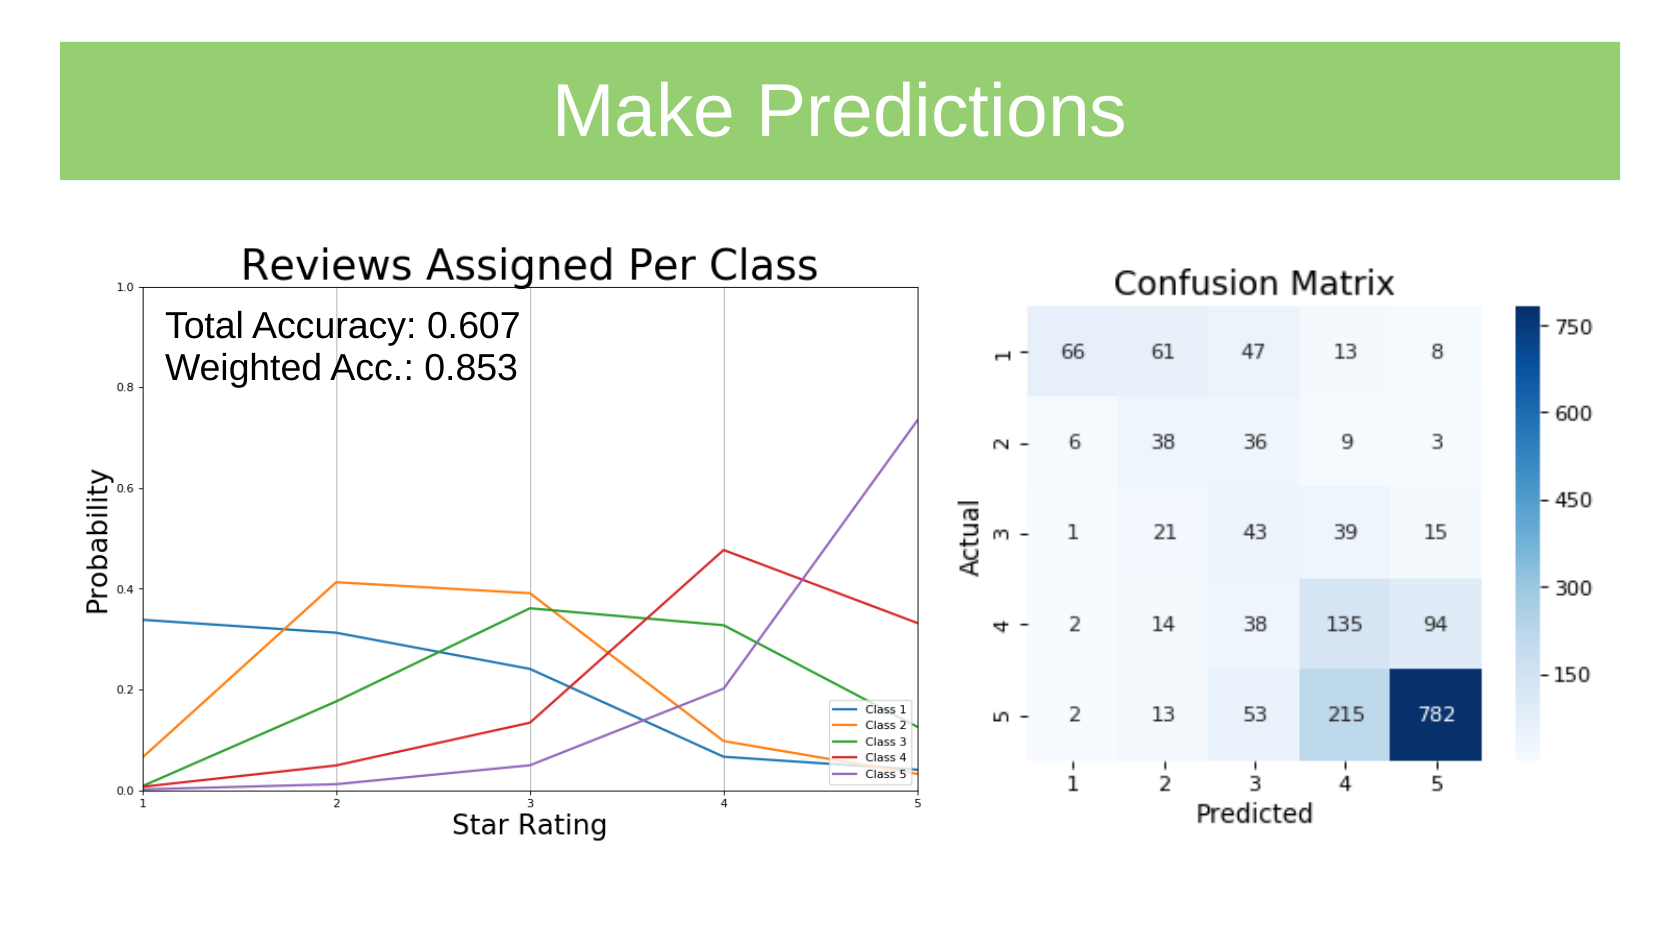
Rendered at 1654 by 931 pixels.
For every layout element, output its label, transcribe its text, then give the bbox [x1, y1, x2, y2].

title Make Predictions [60, 41, 1621, 181]
title Total Accuracy: 0.607 Weighted Acc.: 0.853 [165, 288, 601, 406]
picture [76, 239, 929, 849]
picture [945, 254, 1608, 844]
